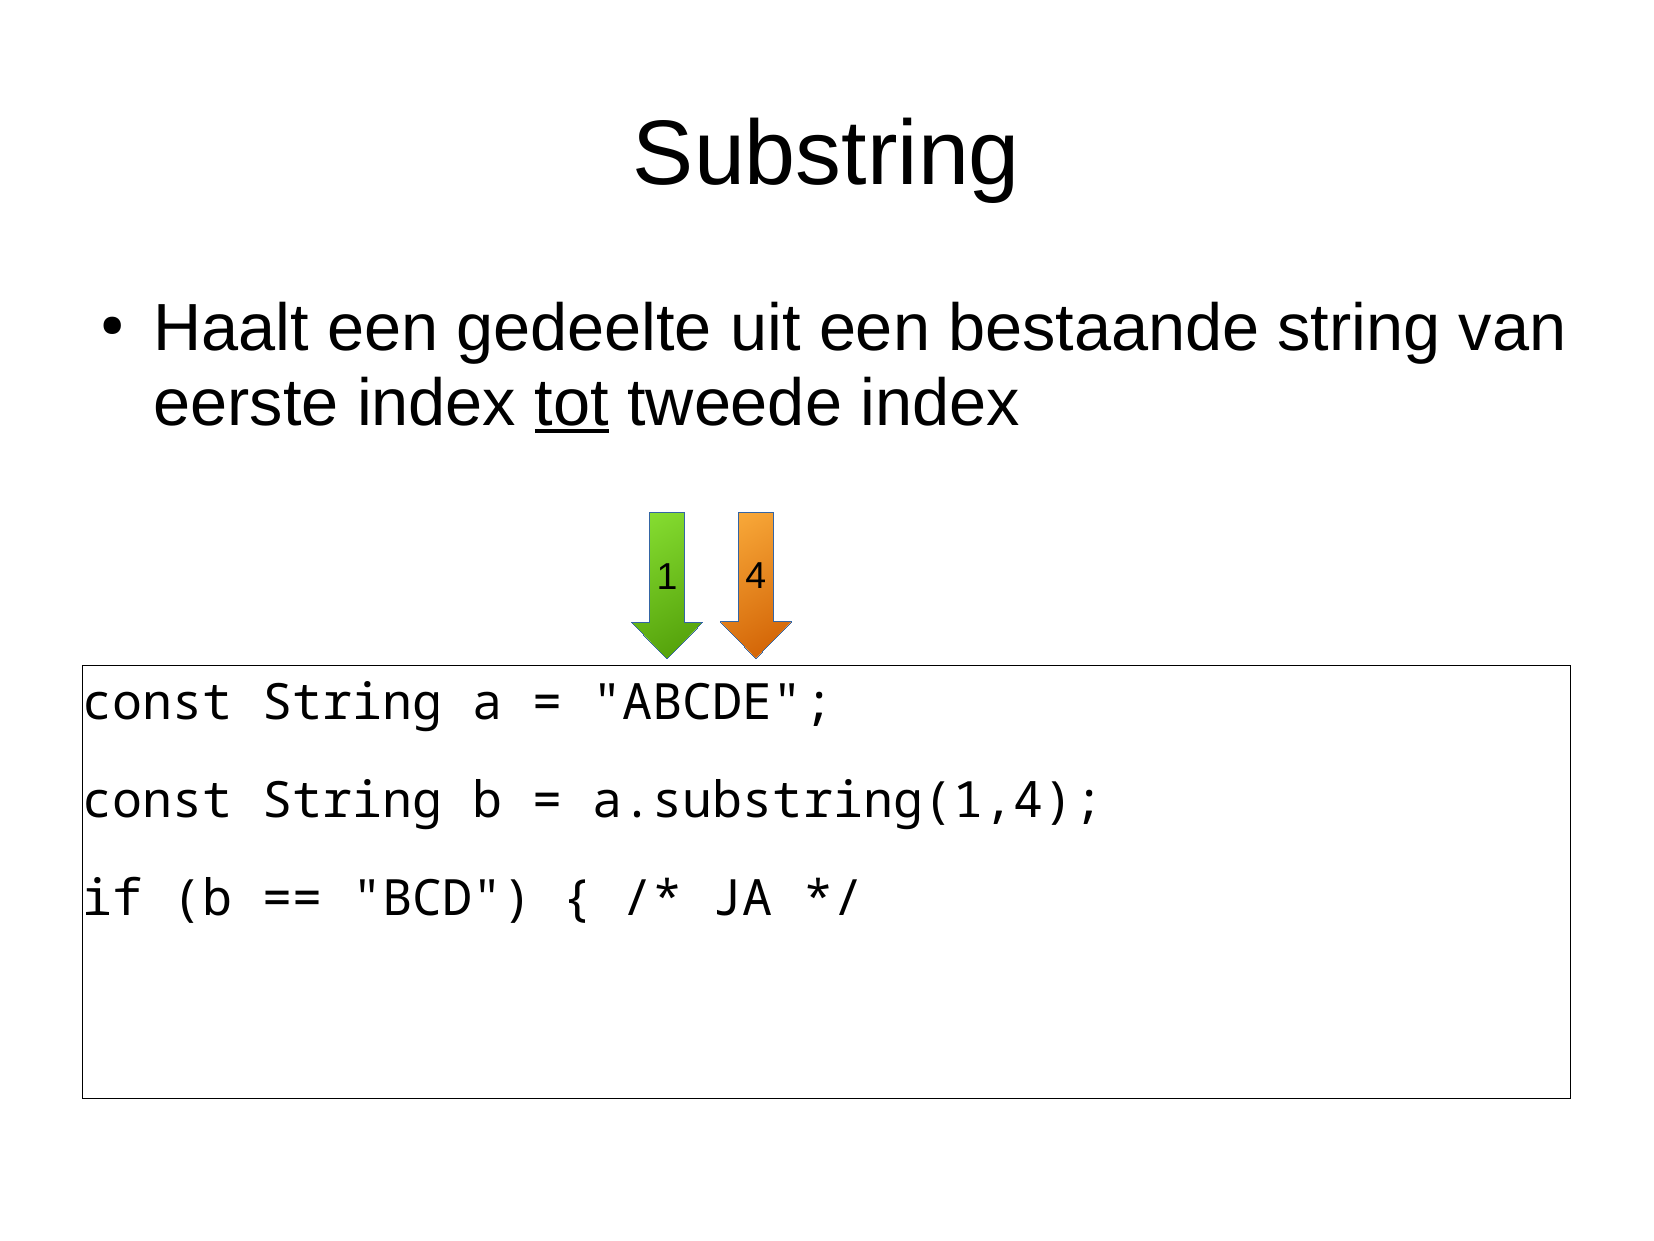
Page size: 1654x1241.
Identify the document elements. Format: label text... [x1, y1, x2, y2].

list const String a = "ABCDE"; const String b = a.substring(1,4); if (b == "BCD") { /* JA */ [82, 665, 1571, 1099]
list Haalt een gedeelte uit een bestaande string van eerste index tot tweede index [82, 290, 1571, 634]
text_box 4 [720, 512, 792, 659]
title Substring [82, 49, 1571, 257]
text_box 1 [631, 512, 703, 659]
